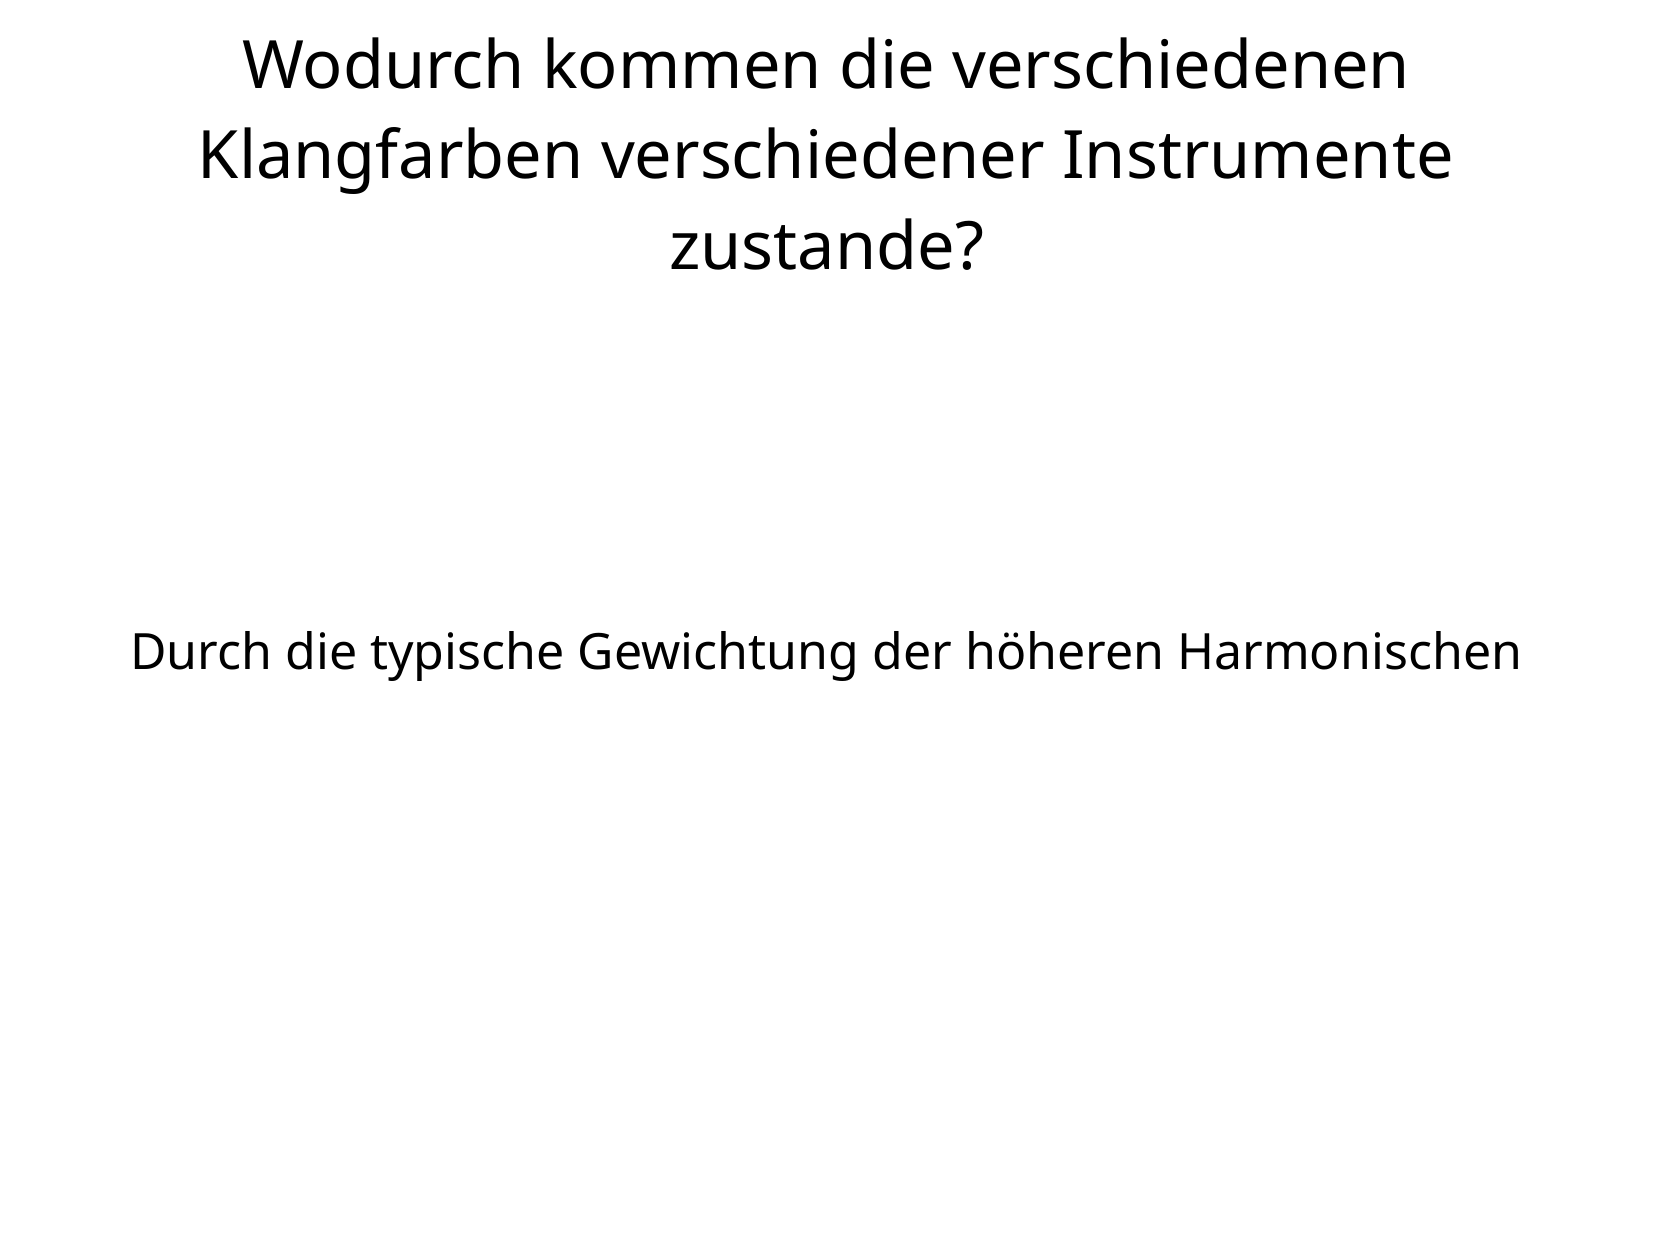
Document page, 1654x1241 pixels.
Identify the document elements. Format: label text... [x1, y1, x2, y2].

title Wodurch kommen die verschiedenen Klangfarben verschiedener Instrumente zustande? [82, 49, 1571, 257]
subtitle Durch die typische Gewichtung der höheren Harmonischen [82, 290, 1571, 1010]
